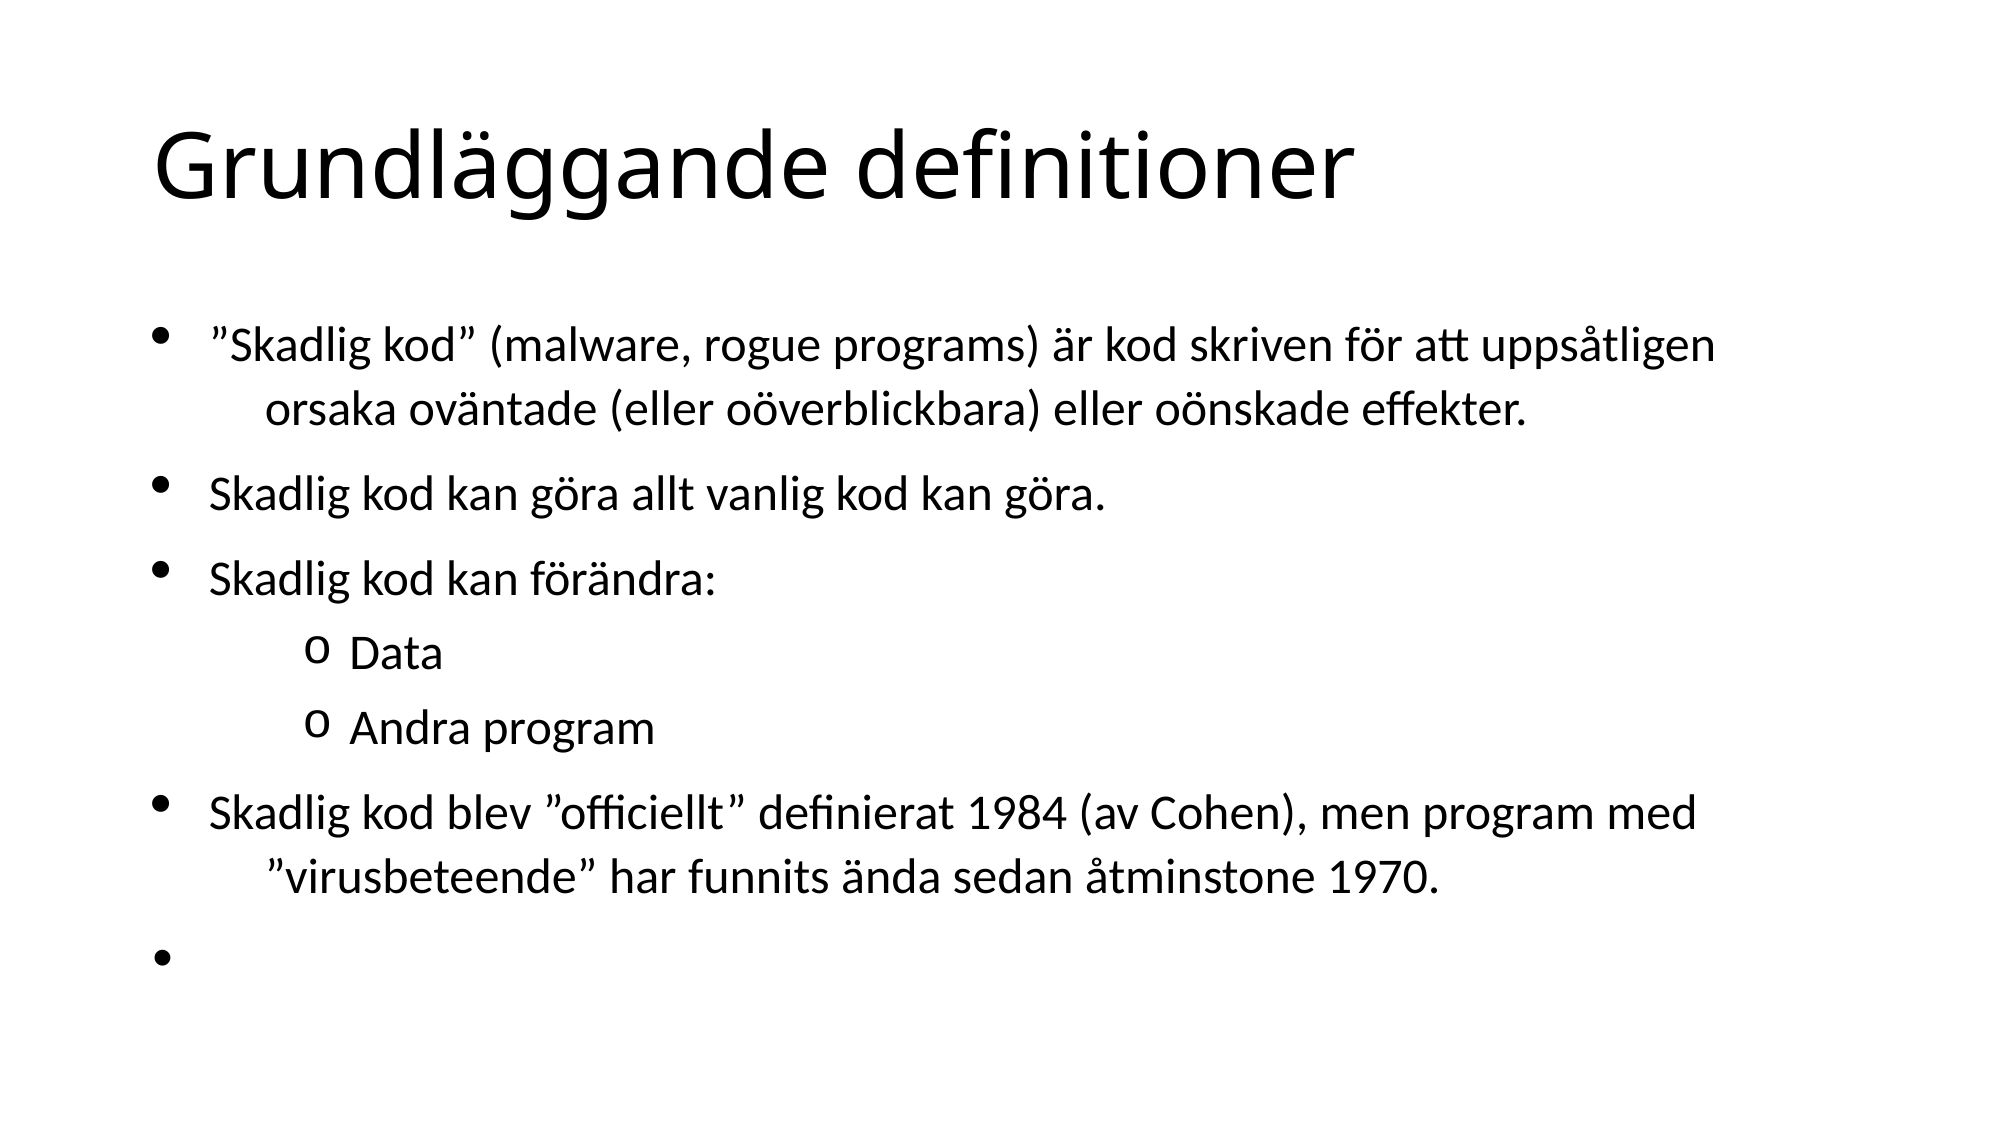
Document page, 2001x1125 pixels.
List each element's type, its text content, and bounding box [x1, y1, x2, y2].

list ”Skadlig kod” (malware, rogue programs) är kod skriven för att uppsåtligen orsaka oväntade (eller oöverblickbara) eller oönskade effekter. Skadlig kod kan göra allt vanlig kod kan göra. Skadlig kod kan förändra: Data Andra program Skadlig kod blev ”officiellt” definierat 1984 (av Cohen), men program med ”virusbeteende” har funnits ända sedan åtminstone 1970. [137, 299, 1863, 1014]
title Grundläggande definitioner [137, 59, 1863, 278]
